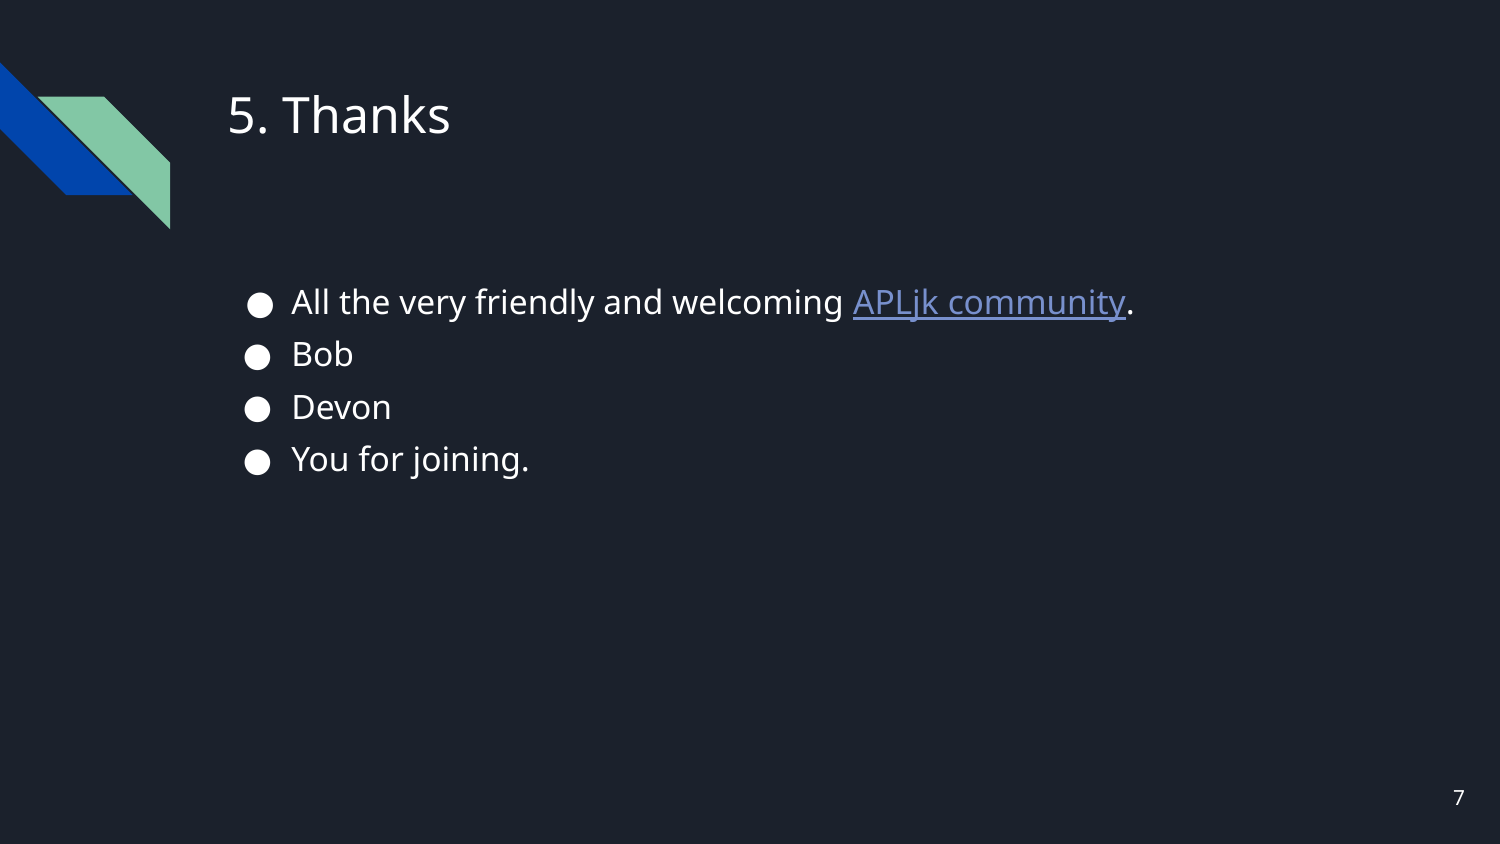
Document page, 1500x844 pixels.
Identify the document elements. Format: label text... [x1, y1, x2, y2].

title 5. Thanks [212, 64, 1368, 215]
list All the very friendly and welcoming APLjk community. Bob Devon You for joining. [212, 257, 1368, 500]
slide_number <number> [1389, 764, 1480, 830]
